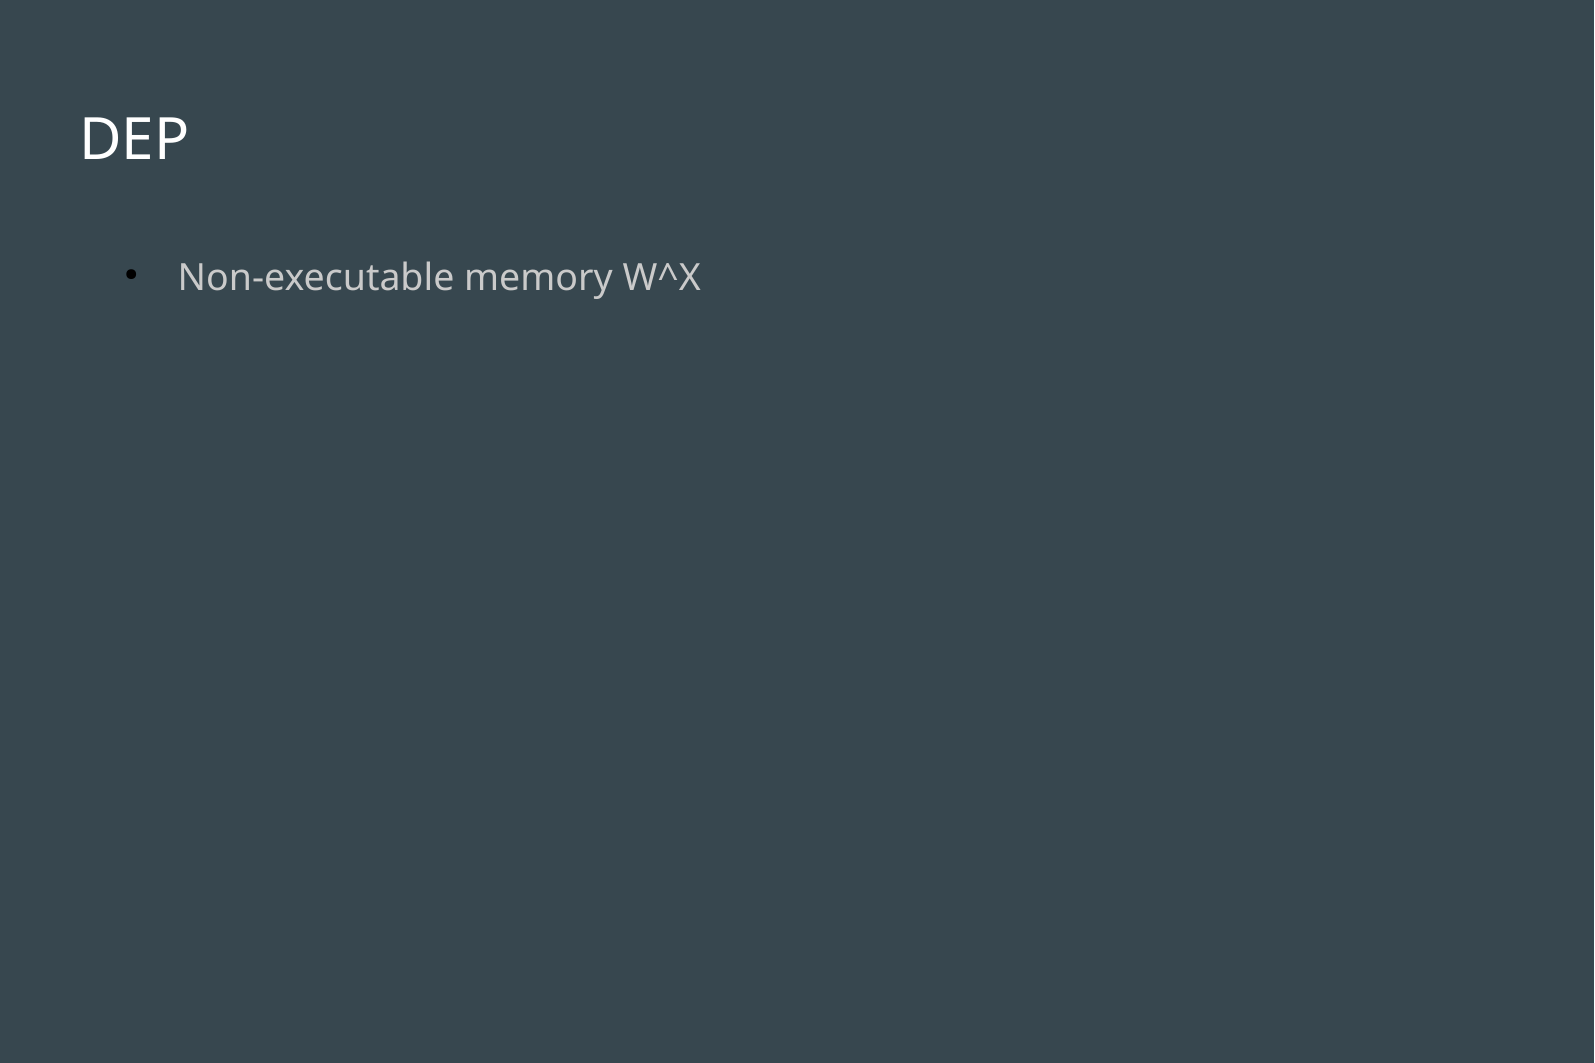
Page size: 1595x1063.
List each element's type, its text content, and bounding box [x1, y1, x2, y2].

title DEP [79, 48, 1449, 227]
list Non-executable memory W^X [54, 238, 1541, 945]
